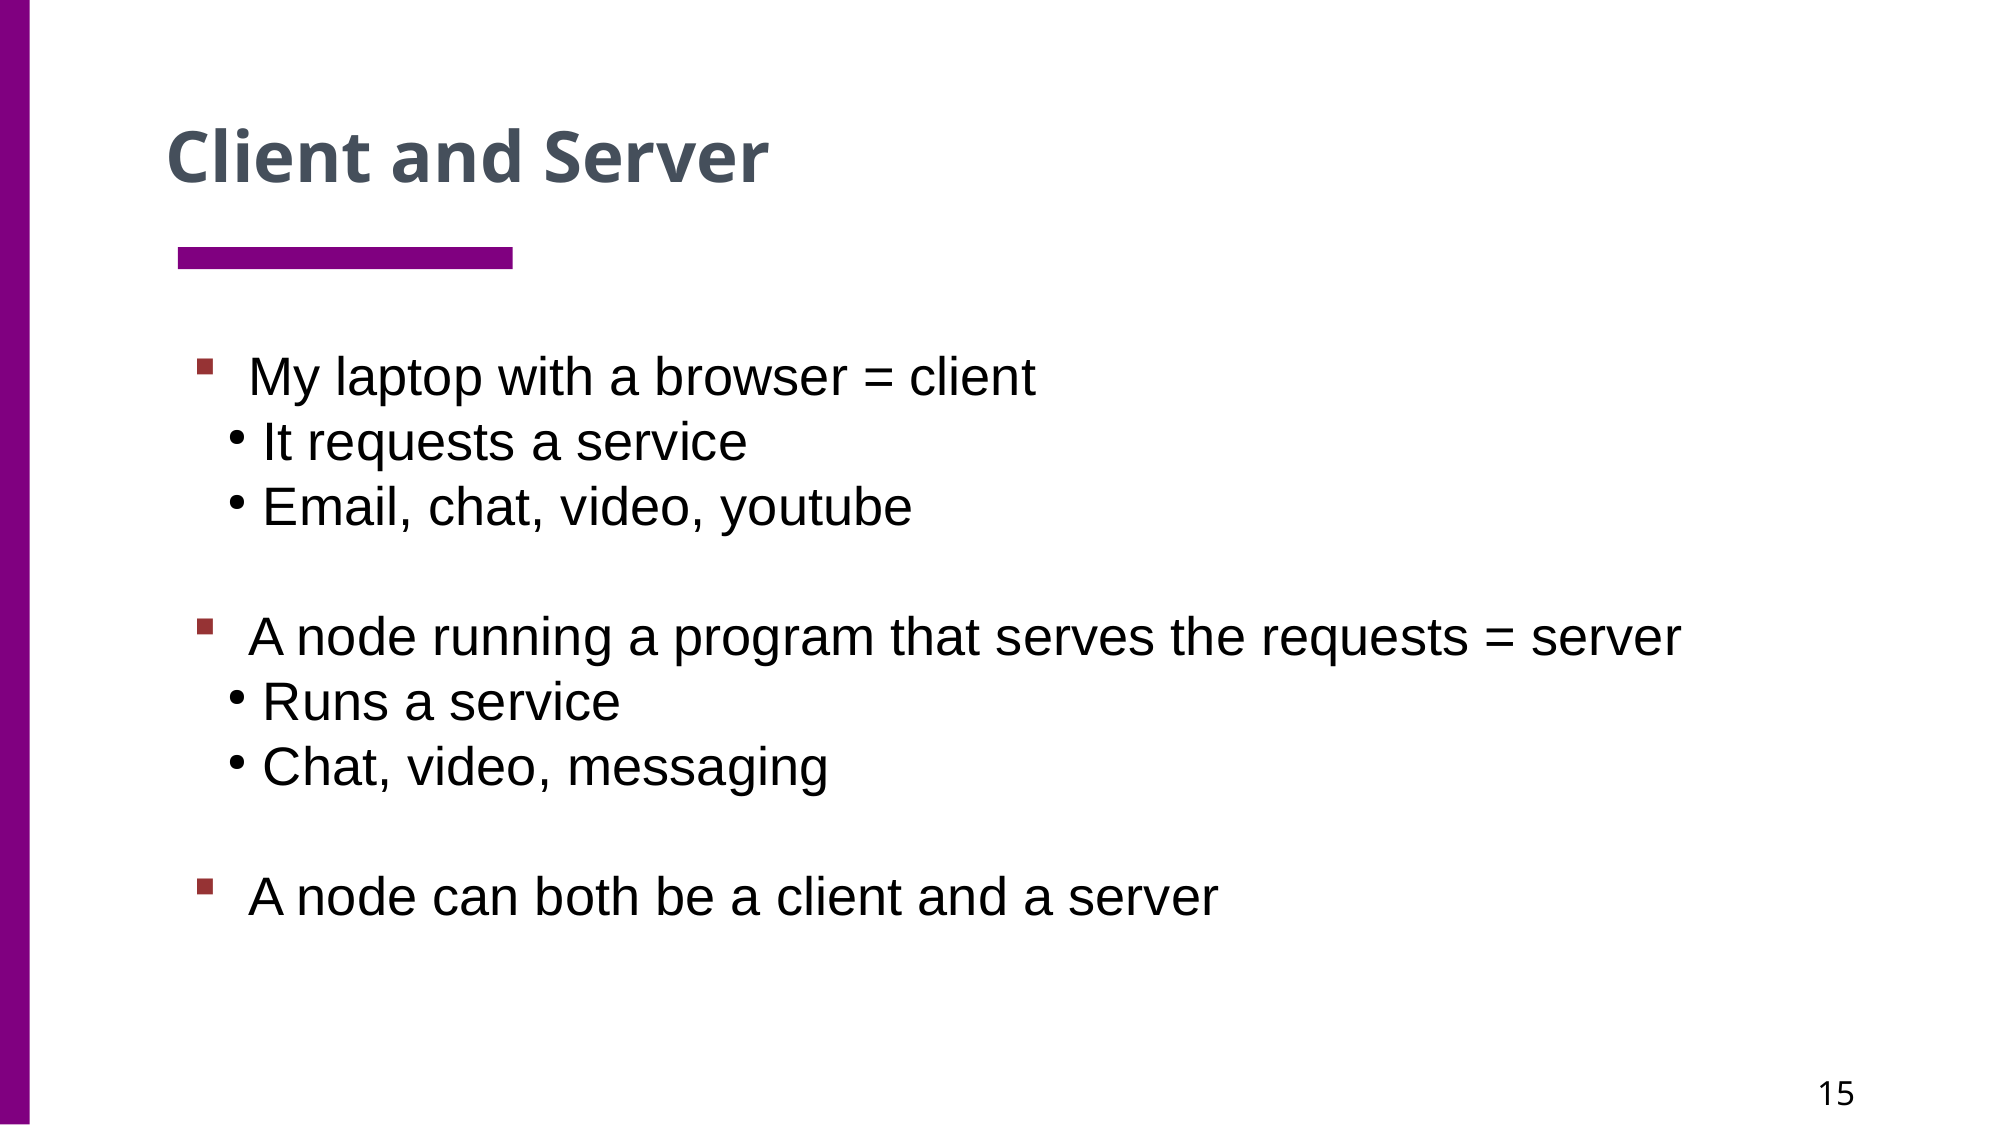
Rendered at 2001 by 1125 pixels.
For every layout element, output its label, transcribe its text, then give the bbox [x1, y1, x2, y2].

text_box Client and Server [151, 0, 1849, 212]
text_box My laptop with a browser = client It requests a service Email, chat, video, youtube A node running a program that serves the requests = server Runs a service Chat, video, messaging A node can both be a client and a server [177, 326, 1875, 1050]
